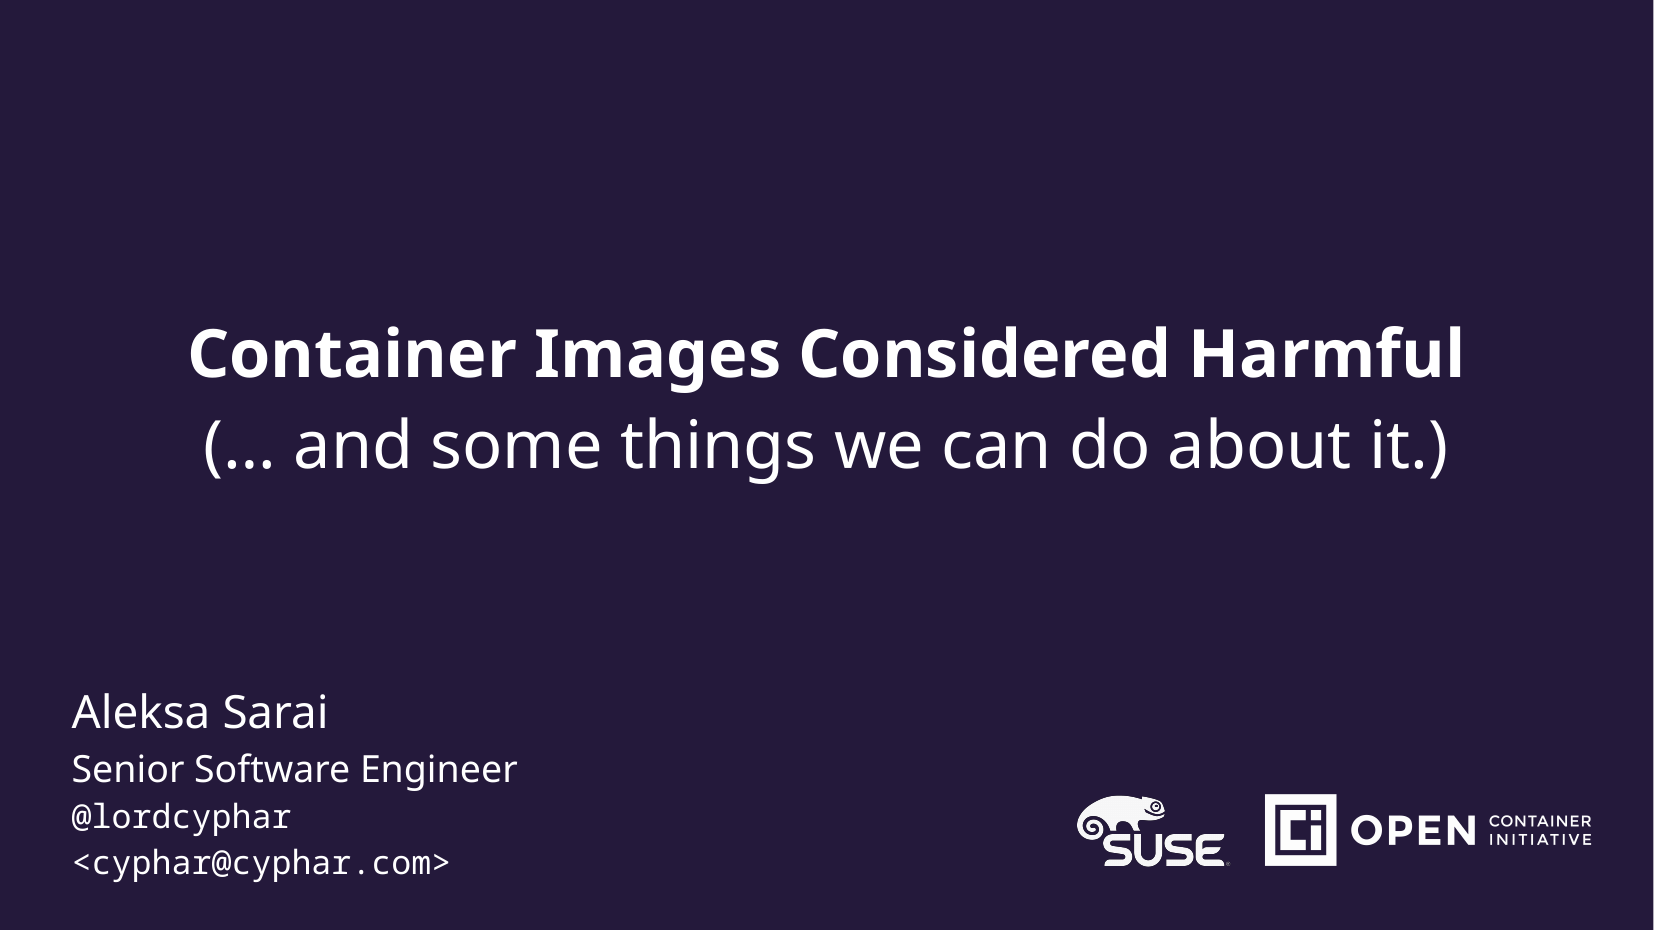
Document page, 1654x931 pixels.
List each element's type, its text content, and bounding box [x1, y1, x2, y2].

picture [1245, 780, 1611, 881]
picture [1077, 795, 1231, 867]
subtitle Container Images Considered Harmful (… and some things we can do about it.) [82, 37, 1571, 757]
text_box Aleksa Sarai Senior Software Engineer @lordcyphar <cyphar@cyphar.com> [56, 672, 556, 885]
